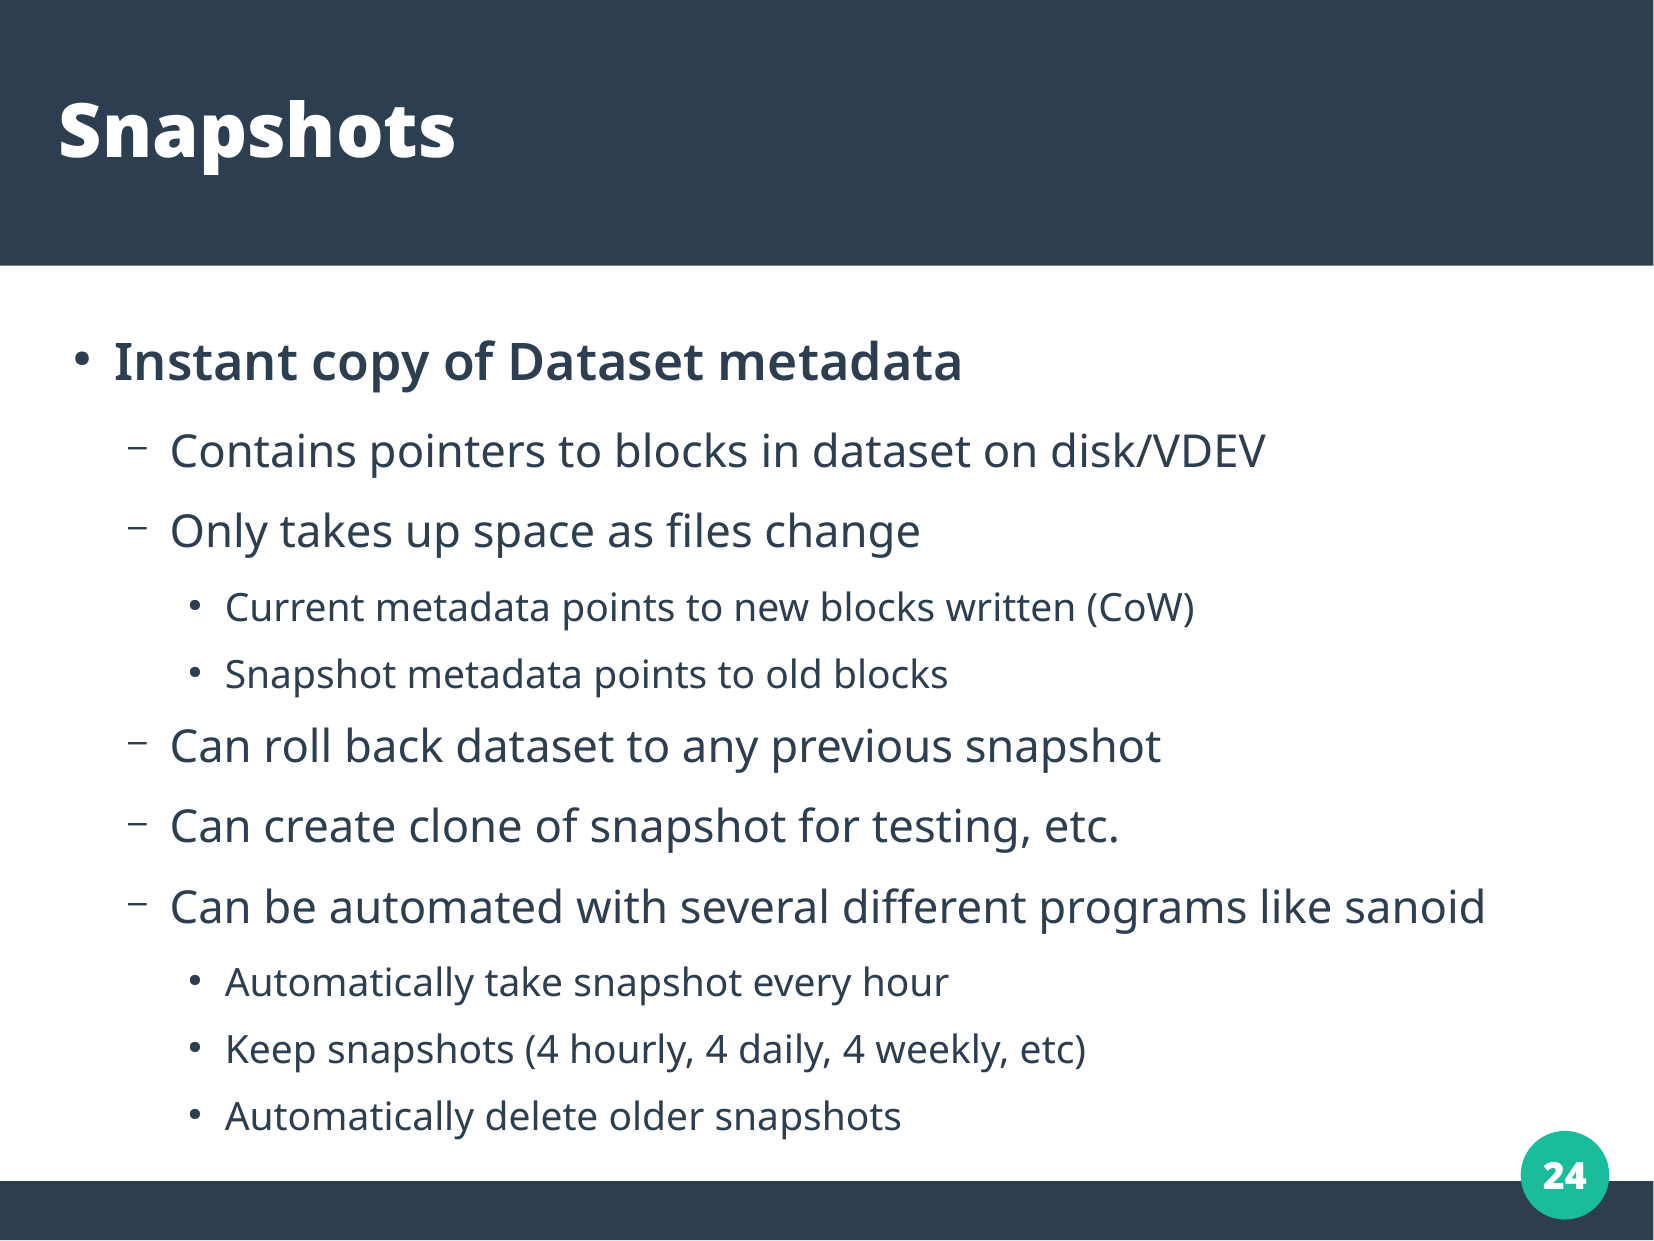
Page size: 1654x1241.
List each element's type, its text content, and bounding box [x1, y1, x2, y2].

list Instant copy of Dataset metadata Contains pointers to blocks in dataset on disk/VDEV Only takes up space as files change Current metadata points to new blocks written (CoW) Snapshot metadata points to old blocks Can roll back dataset to any previous snapshot Can create clone of snapshot for testing, etc. Can be automated with several different programs like sanoid Automatically take snapshot every hour Keep snapshots (4 hourly, 4 daily, 4 weekly, etc) Automatically delete older snapshots [59, 324, 1595, 1152]
title Snapshots [59, 49, 1595, 207]
